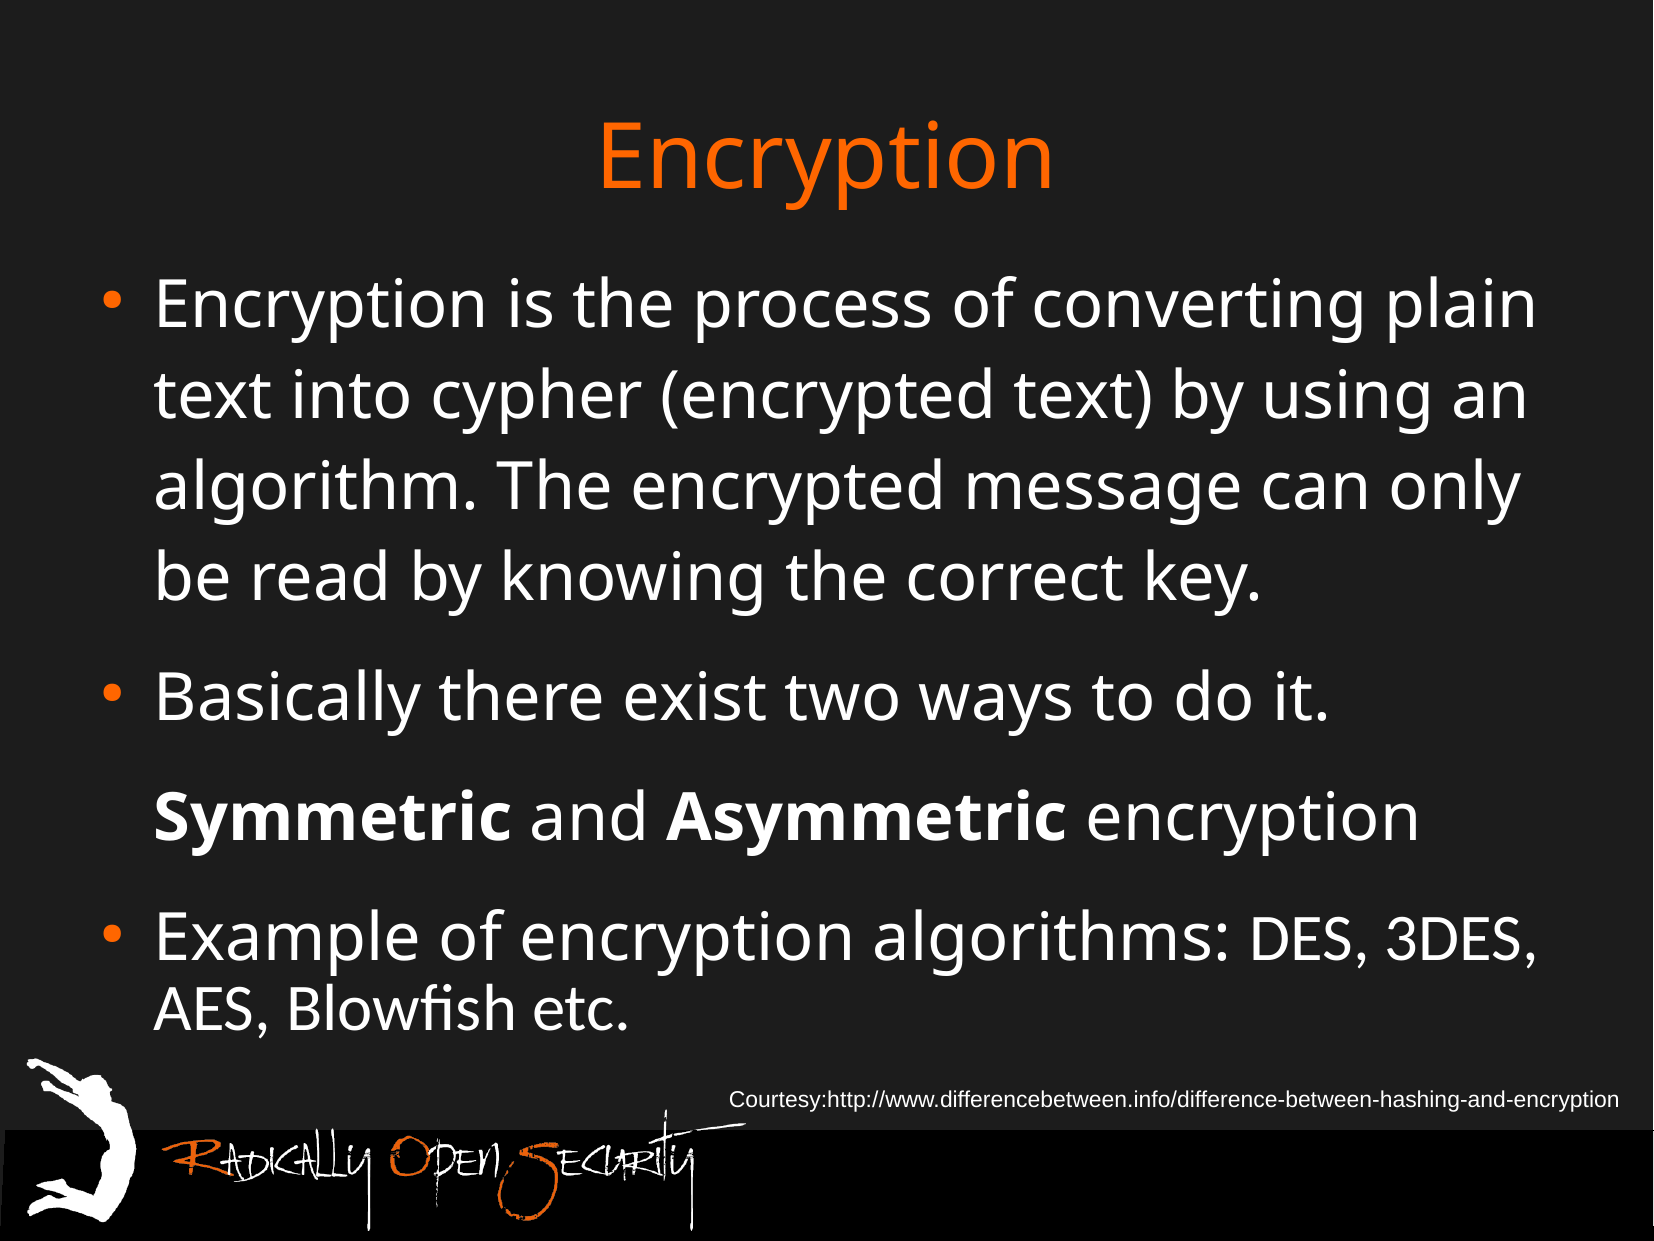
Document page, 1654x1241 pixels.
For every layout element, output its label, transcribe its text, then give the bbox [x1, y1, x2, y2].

picture [0, 1022, 778, 1241]
title Encryption [82, 49, 1571, 256]
text_box Courtesy:http://www.differencebetween.info/difference-between-hashing-and-encryption [714, 1078, 1642, 1122]
list Encryption is the process of converting plain text into cypher (encrypted text) by using an algorithm. The encrypted message can only be read by knowing the correct key. Basically there exist two ways to do it. Symmetric and Asymmetric encryption Example of encryption algorithms: DES, 3DES, AES, Blowfish etc. [82, 256, 1571, 1062]
